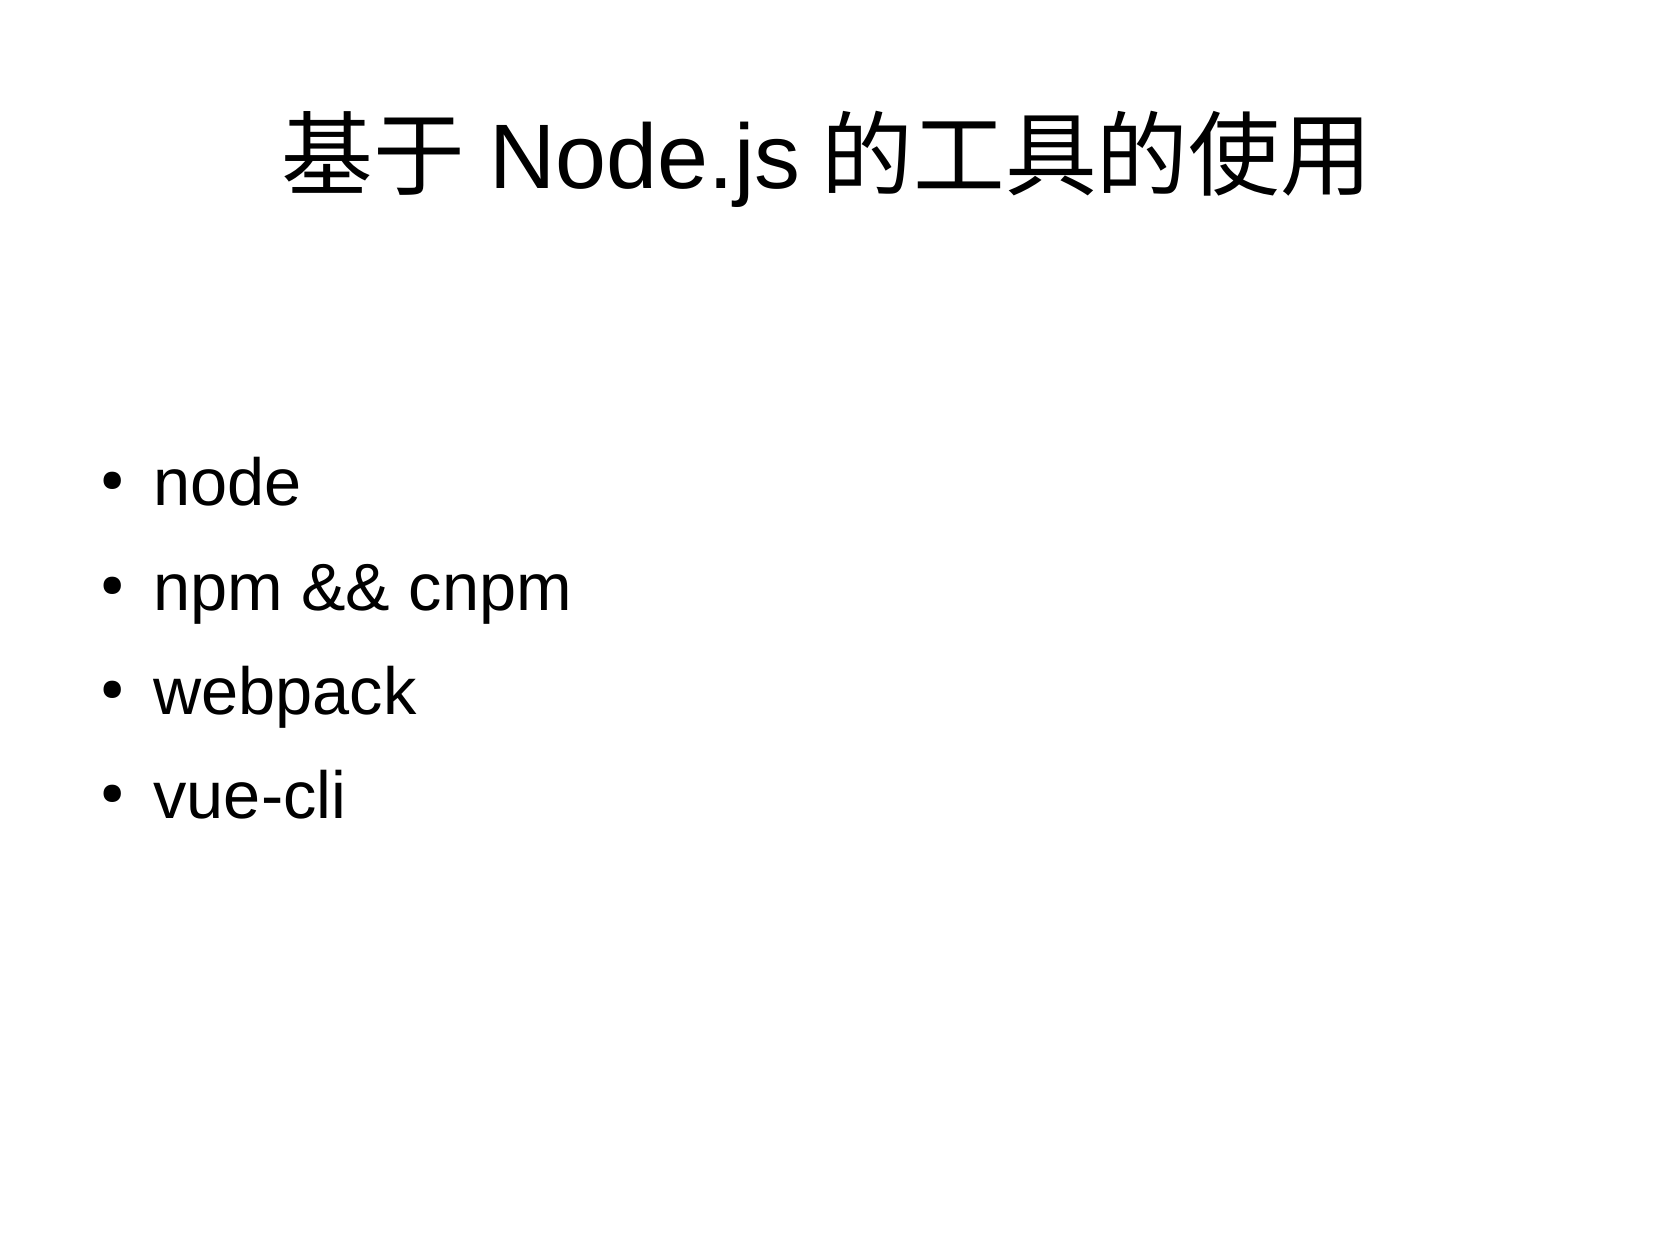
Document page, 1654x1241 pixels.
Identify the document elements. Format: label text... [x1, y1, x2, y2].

list node npm && cnpm webpack vue-cli [82, 290, 1536, 1093]
title 基于Node.js的工具的使用 [82, 49, 1571, 257]
